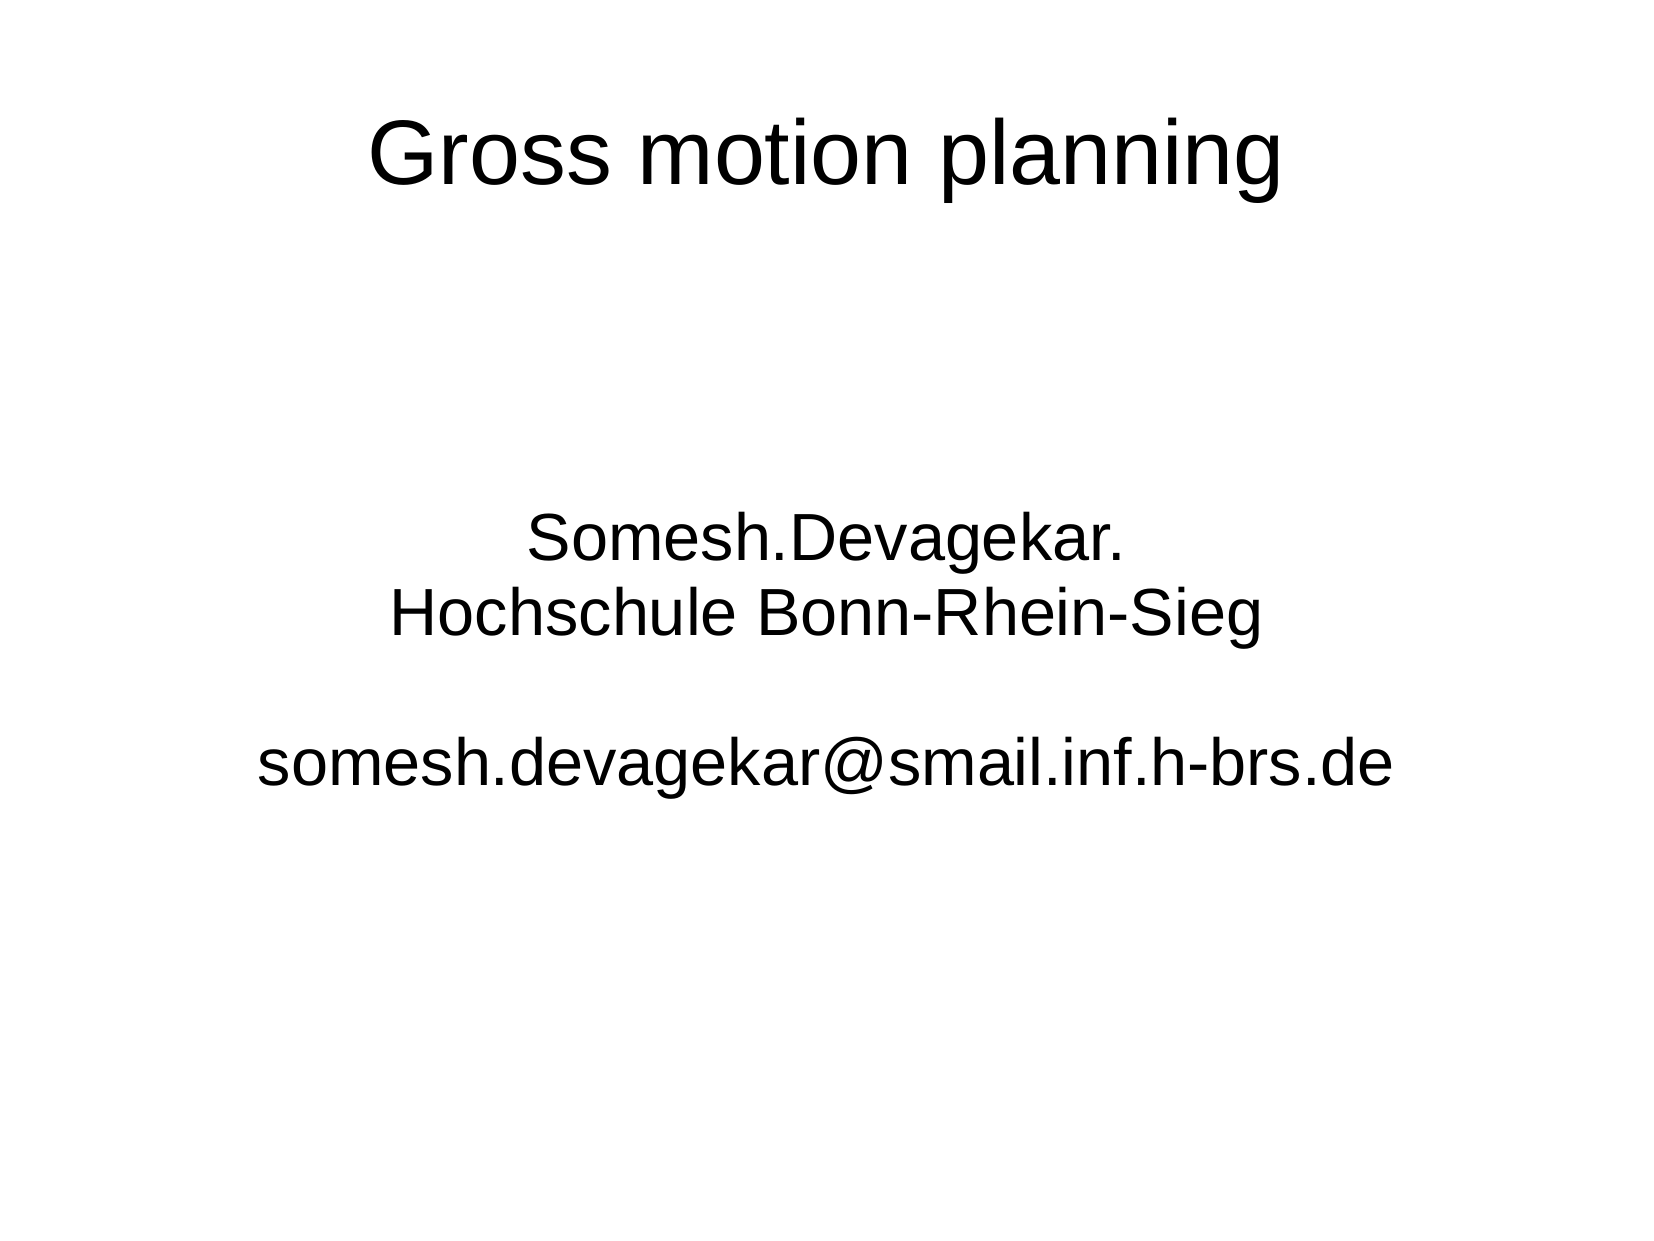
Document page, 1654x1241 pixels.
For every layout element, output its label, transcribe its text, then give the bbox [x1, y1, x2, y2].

title Gross motion planning [82, 49, 1571, 257]
subtitle Somesh.Devagekar. Hochschule Bonn-Rhein-Sieg somesh.devagekar@smail.inf.h-brs.de [82, 290, 1571, 1010]
